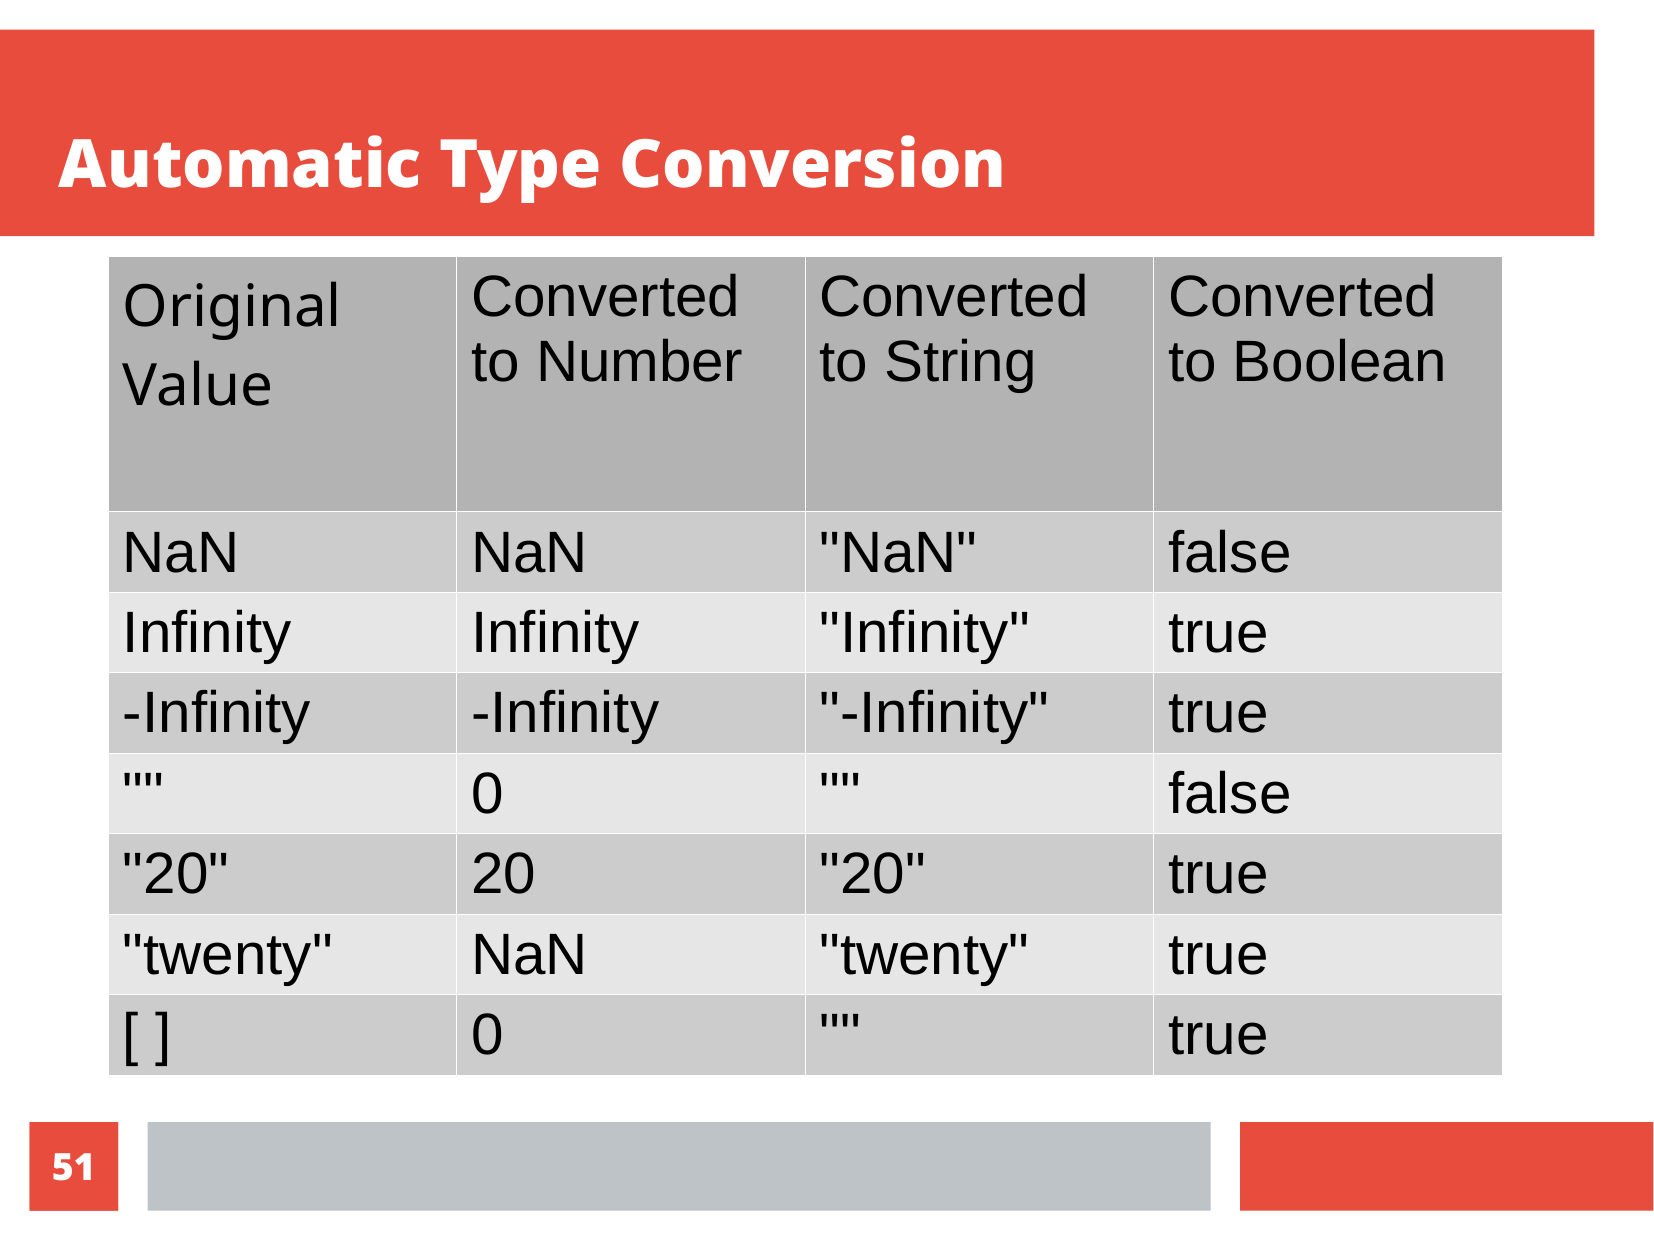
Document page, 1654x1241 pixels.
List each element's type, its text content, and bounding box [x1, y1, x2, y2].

table_cell Infinity [457, 593, 805, 672]
table_cell "twenty" [109, 915, 456, 994]
table_cell "twenty" [806, 915, 1153, 994]
table_cell "" [806, 754, 1153, 833]
table_cell "" [806, 995, 1153, 1075]
table_cell true [1154, 673, 1502, 753]
table_cell "NaN" [806, 512, 1153, 592]
table_cell false [1154, 754, 1502, 833]
table_header Converted to String [806, 257, 1153, 511]
table_cell true [1154, 915, 1502, 994]
table_cell -Infinity [109, 673, 456, 753]
table_header Converted to Boolean [1154, 257, 1502, 511]
table_cell false [1154, 512, 1502, 592]
table_cell true [1154, 593, 1502, 672]
table_cell "" [109, 754, 456, 833]
table_cell NaN [457, 512, 805, 592]
title Automatic Type Conversion [59, 59, 1595, 207]
table_cell [ ] [109, 995, 456, 1075]
table_cell Infinity [109, 593, 456, 672]
table_cell true [1154, 834, 1502, 914]
table_cell "20" [109, 834, 456, 914]
table_cell true [1154, 995, 1502, 1075]
table_cell NaN [109, 512, 456, 592]
table_cell "20" [806, 834, 1153, 914]
table_cell NaN [457, 915, 805, 994]
table_cell "-Infinity" [806, 673, 1153, 753]
table_cell -Infinity [457, 673, 805, 753]
table_cell 0 [457, 995, 805, 1075]
table_cell "Infinity" [806, 593, 1153, 672]
table_cell 20 [457, 834, 805, 914]
table_cell 0 [457, 754, 805, 833]
table_header Converted to Number [457, 257, 805, 511]
table_header Original Value [109, 257, 456, 511]
